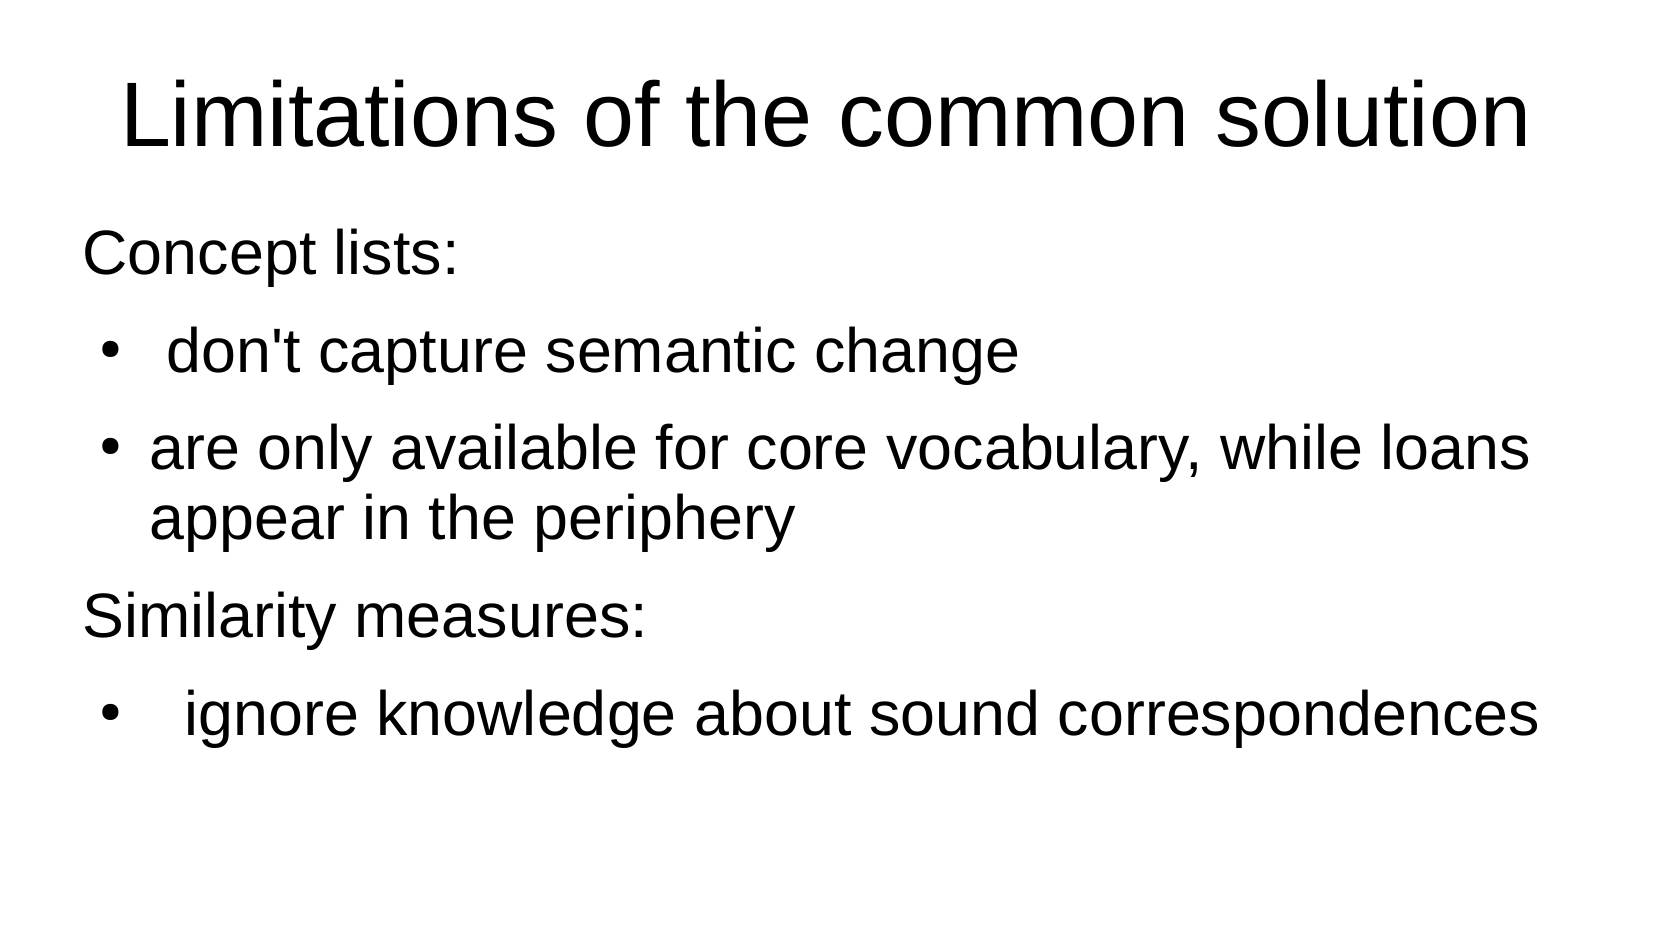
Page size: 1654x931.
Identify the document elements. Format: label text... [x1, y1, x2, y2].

title Limitations of the common solution [82, 37, 1571, 193]
list Concept lists: don't capture semantic change are only available for core vocabulary, while loans appear in the periphery Similarity measures: ignore knowledge about sound correspondences [82, 217, 1571, 758]
